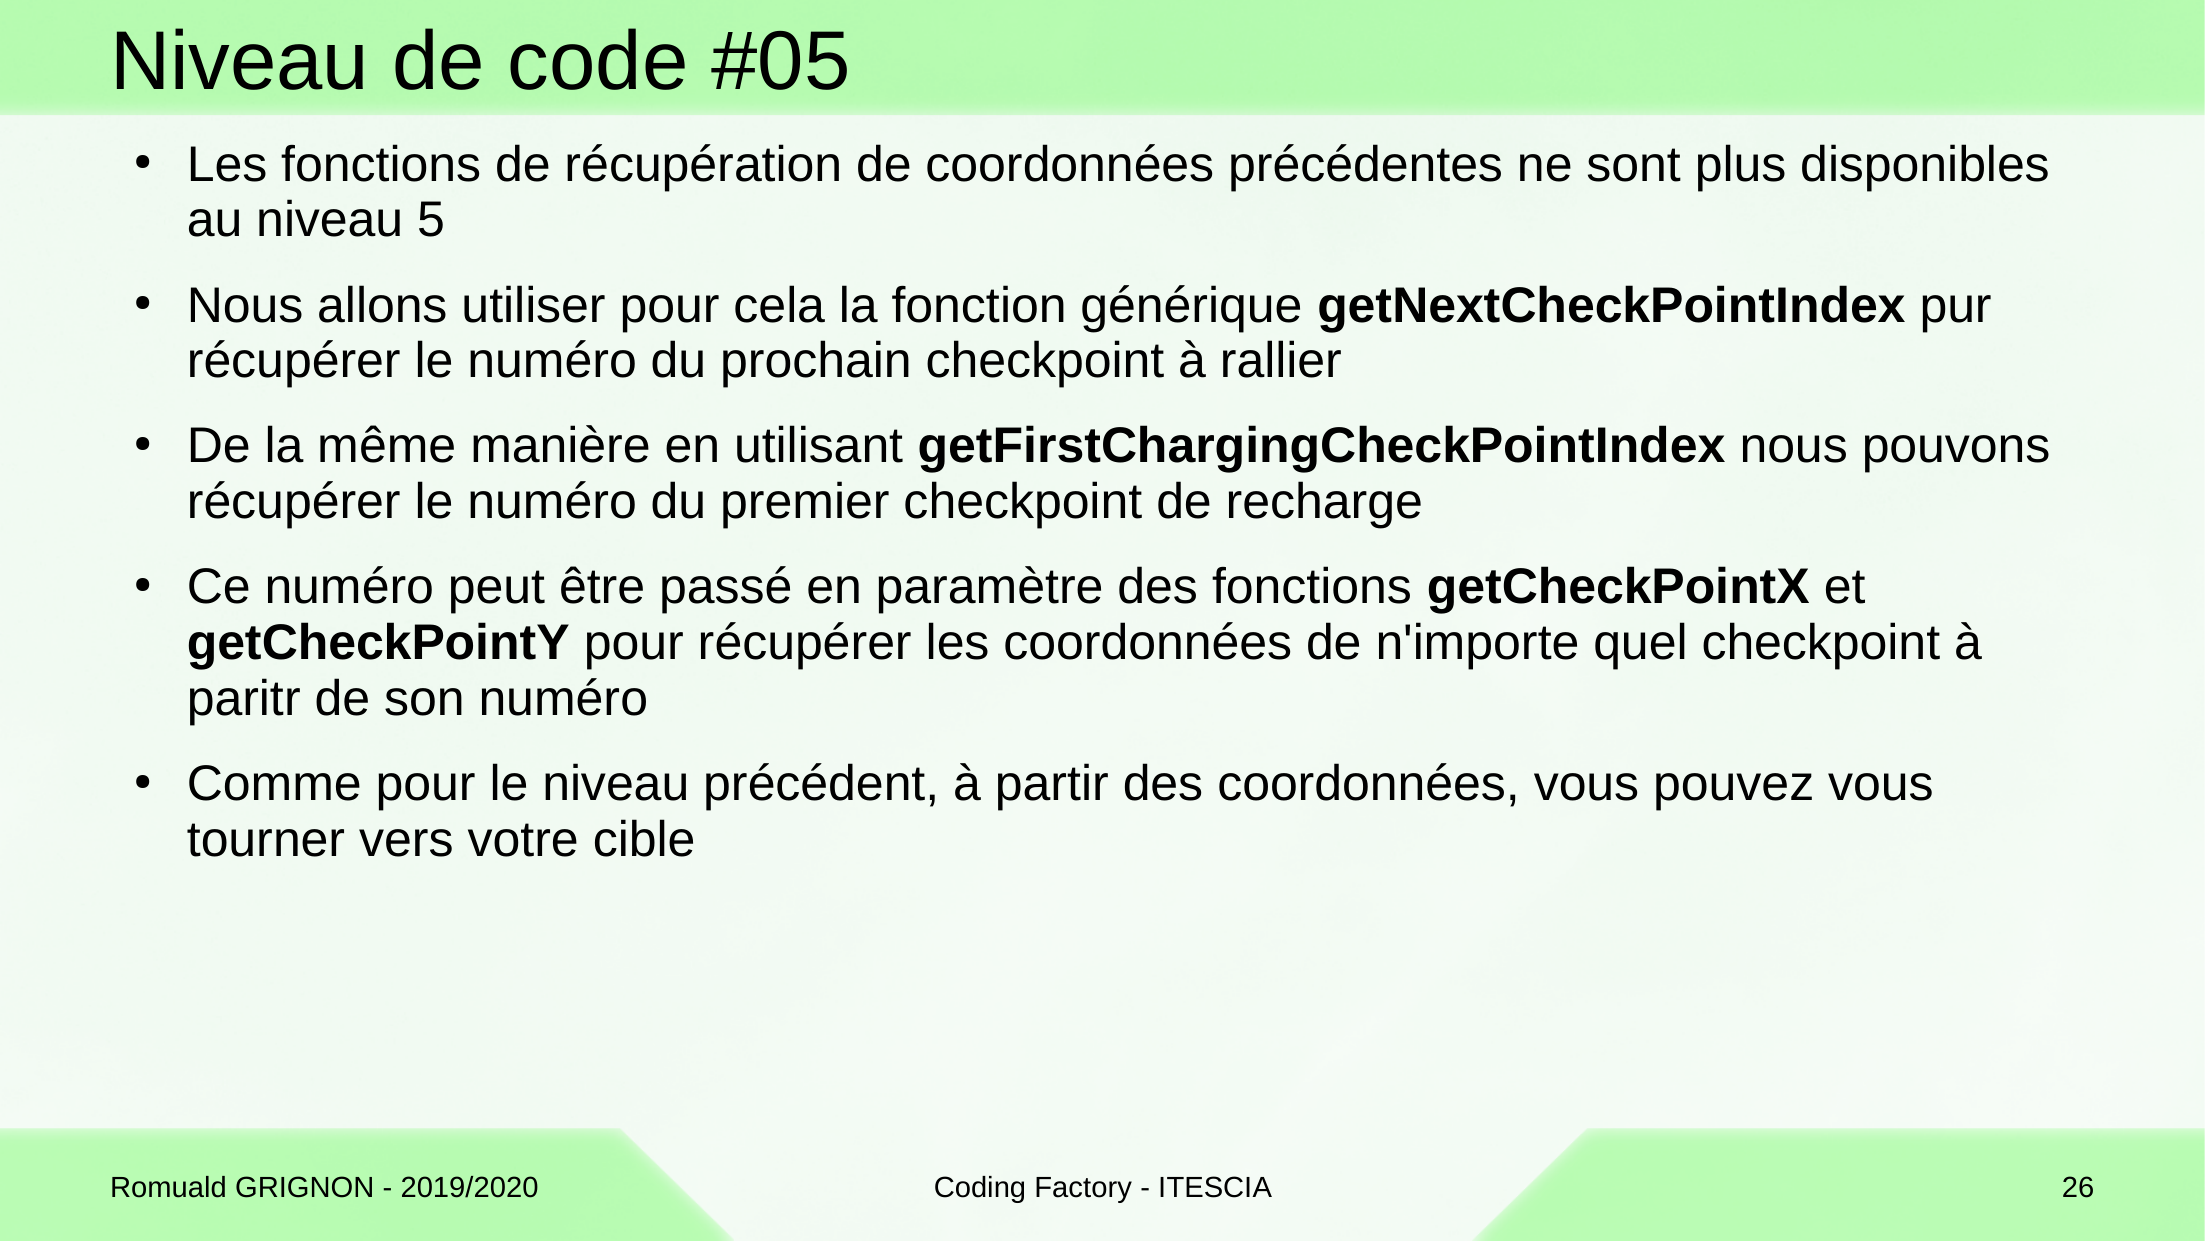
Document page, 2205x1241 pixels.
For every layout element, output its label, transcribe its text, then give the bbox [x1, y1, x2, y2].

list Les fonctions de récupération de coordonnées précédentes ne sont plus disponibles au niveau 5 Nous allons utiliser pour cela la fonction générique getNextCheckPointIndex pur récupérer le numéro du prochain checkpoint à rallier De la même manière en utilisant getFirstChargingCheckPointIndex nous pouvons récupérer le numéro du premier checkpoint de recharge Ce numéro peut être passé en paramètre des fonctions getCheckPointX et getCheckPointY pour récupérer les coordonnées de n'importe quel checkpoint à paritr de son numéro Comme pour le niveau précédent, à partir des coordonnées, vous pouvez vous tourner vers votre cible [116, 206, 2101, 1149]
title Niveau de code #05 [110, 49, 2095, 257]
picture [0, 0, 2205, 1241]
